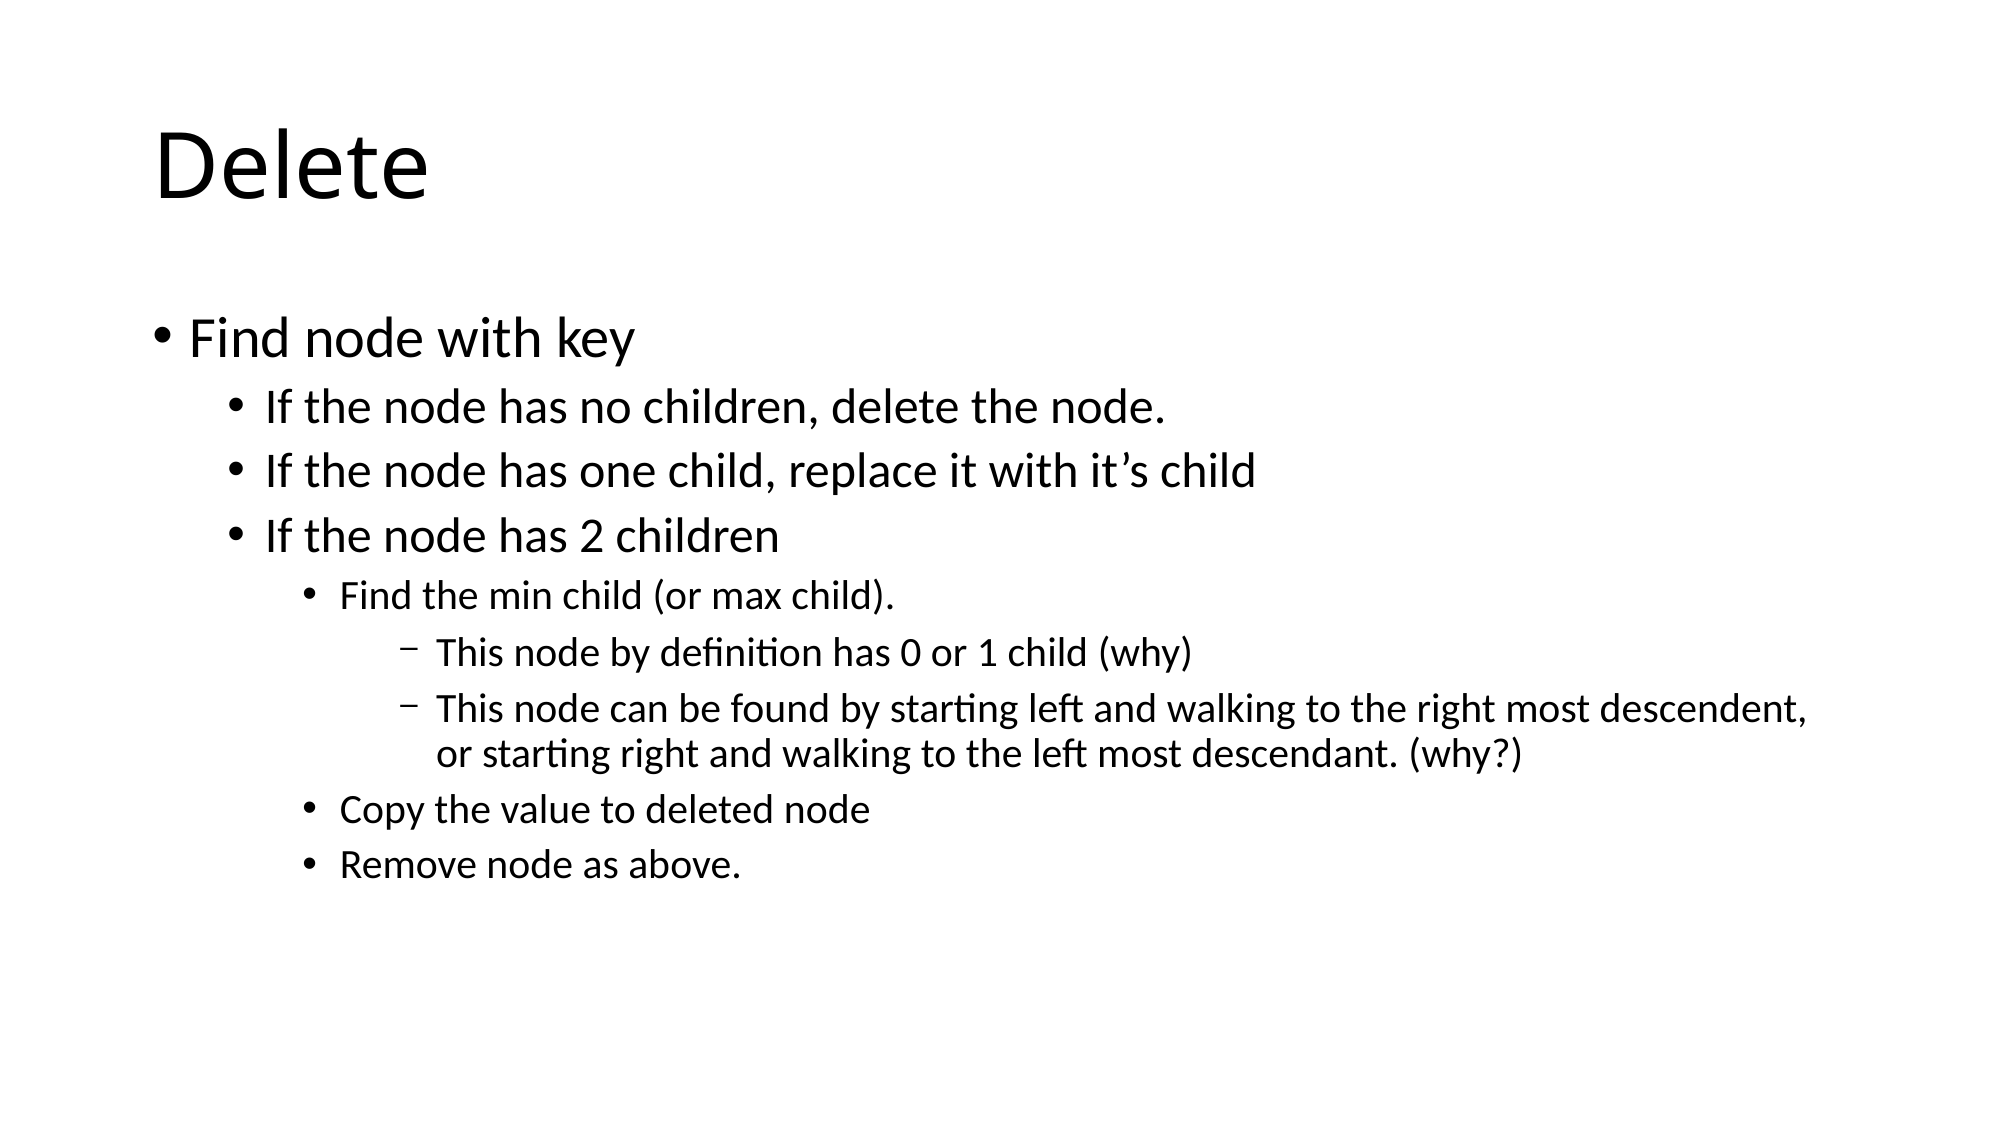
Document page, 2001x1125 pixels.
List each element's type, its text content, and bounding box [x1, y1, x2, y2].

list Find node with key If the node has no children, delete the node. If the node has one child, replace it with it’s child If the node has 2 children Find the min child (or max child). This node by definition has 0 or 1 child (why) This node can be found by starting left and walking to the right most descendent, or starting right and walking to the left most descendant. (why?) Copy the value to deleted node Remove node as above. [137, 299, 1863, 1014]
title Delete [137, 59, 1863, 278]
